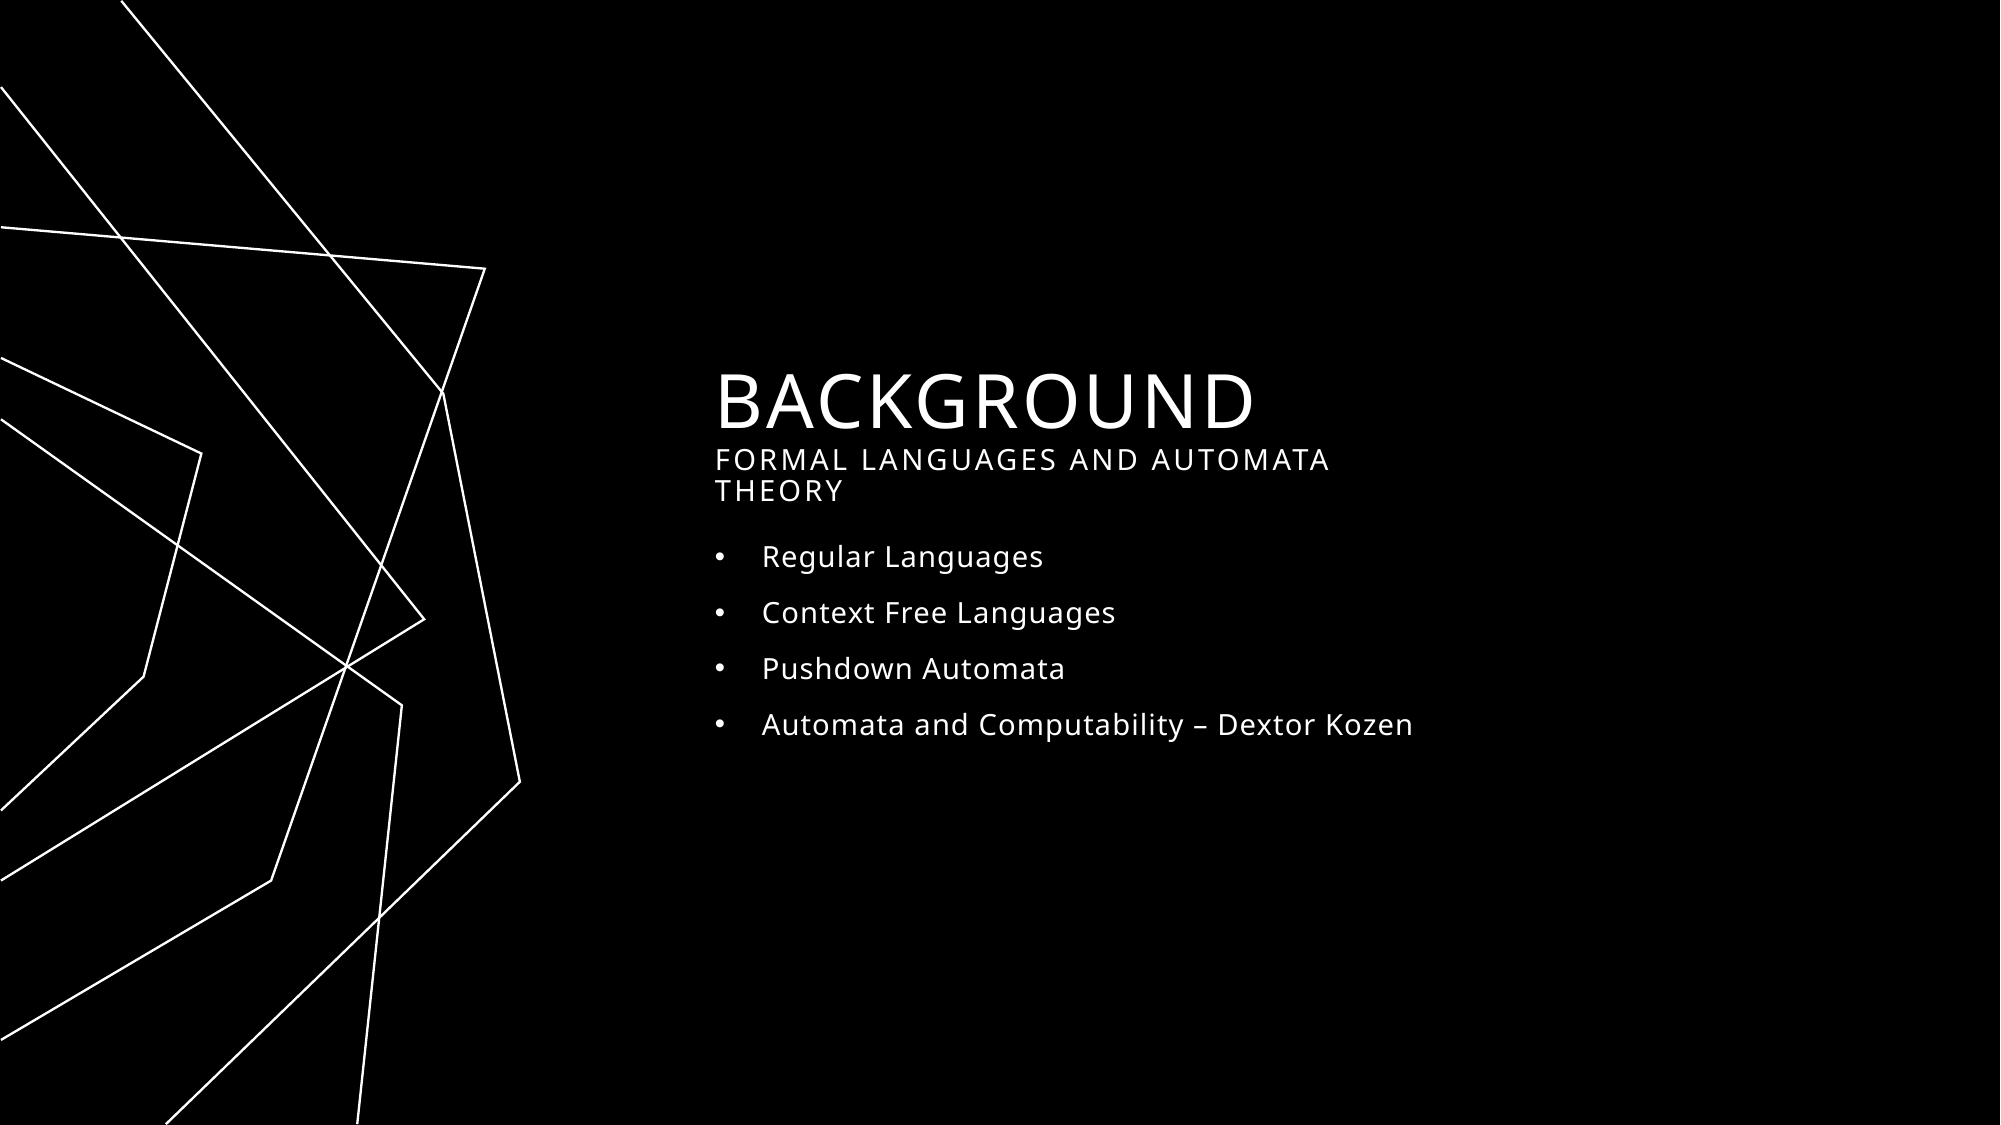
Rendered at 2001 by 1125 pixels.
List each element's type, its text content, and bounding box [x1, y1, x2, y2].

title Background Formal Languages and automata theory [699, 265, 1443, 516]
subtitle Regular Languages Context Free Languages Pushdown Automata Automata and Computability – Dextor Kozen [699, 531, 1453, 789]
